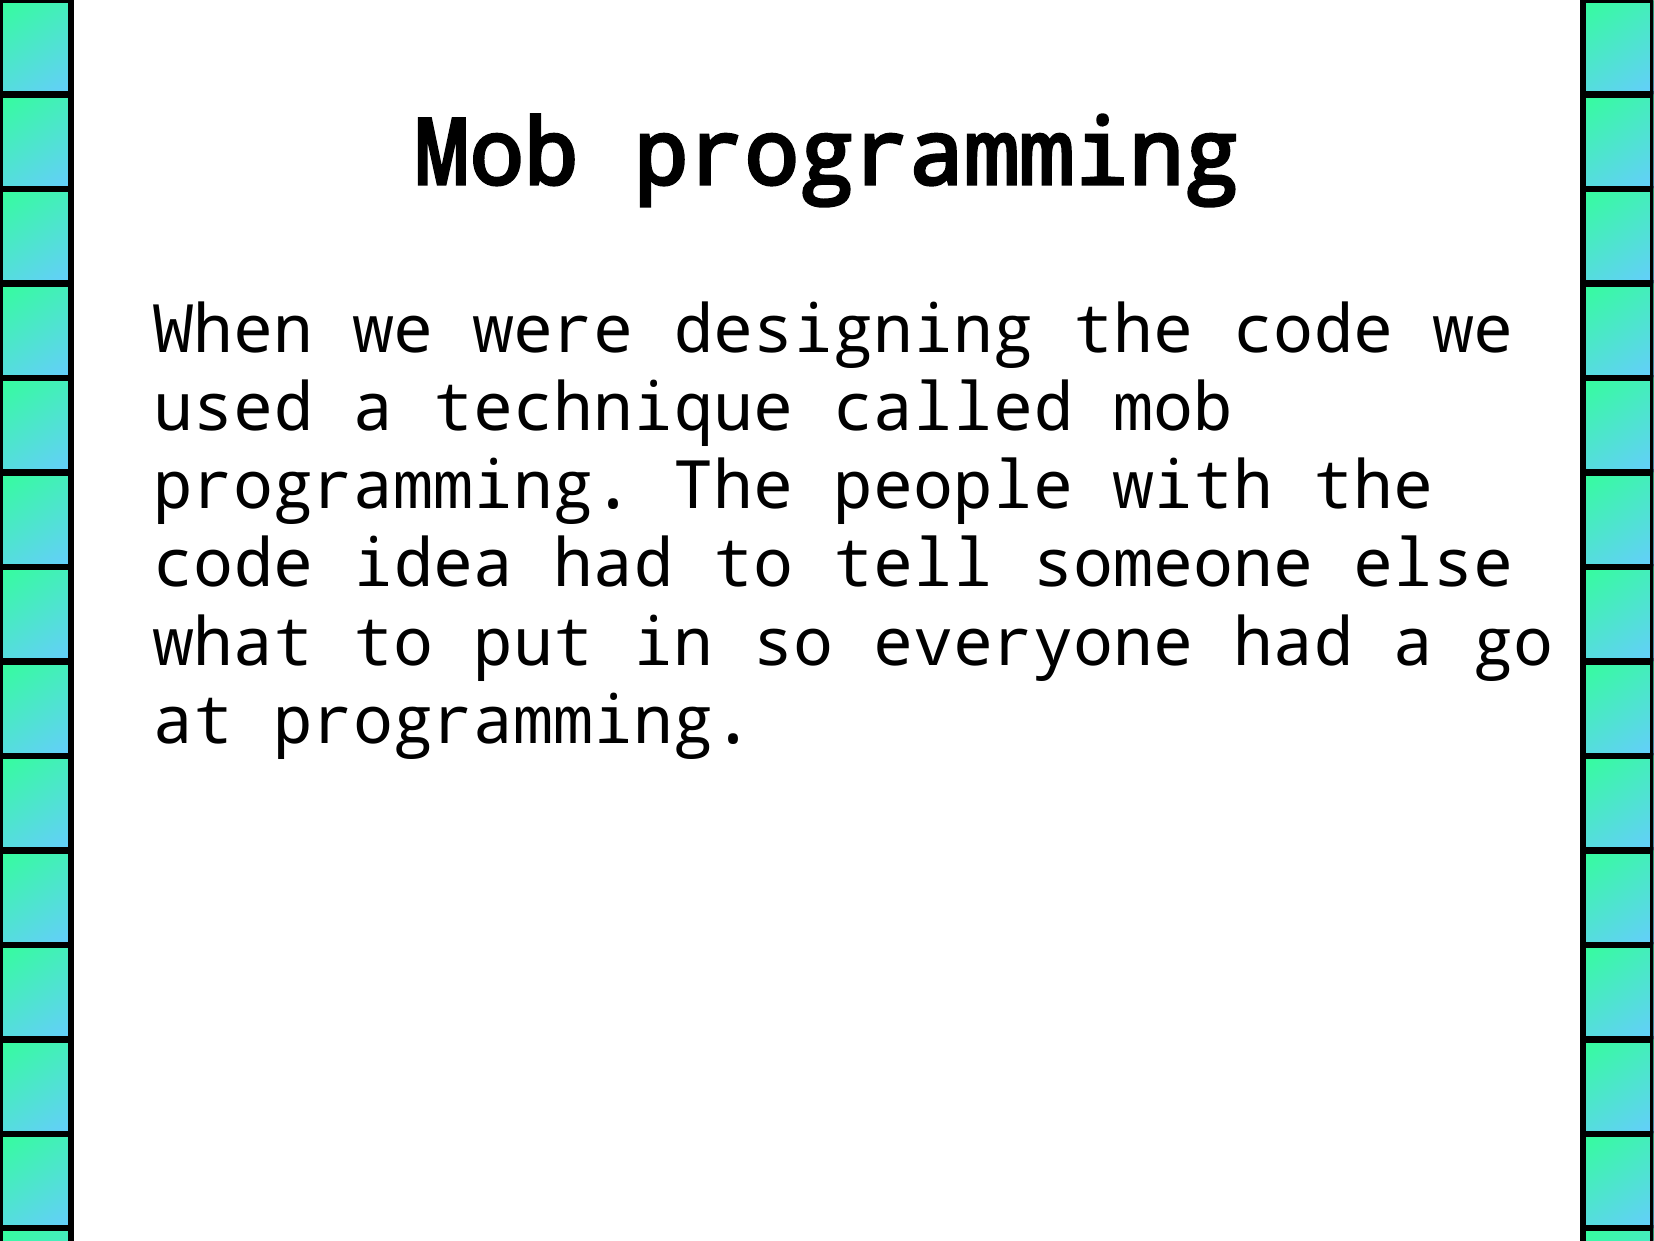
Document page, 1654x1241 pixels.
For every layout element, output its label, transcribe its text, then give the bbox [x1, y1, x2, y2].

title Mob programming [82, 49, 1571, 257]
list When we were designing the code we used a technique called mob programming. The people with the code idea had to tell someone else what to put in so everyone had a go at programming. [82, 290, 1571, 1010]
text_box [0, 0, 71, 1241]
text_box [1582, 0, 1654, 1241]
